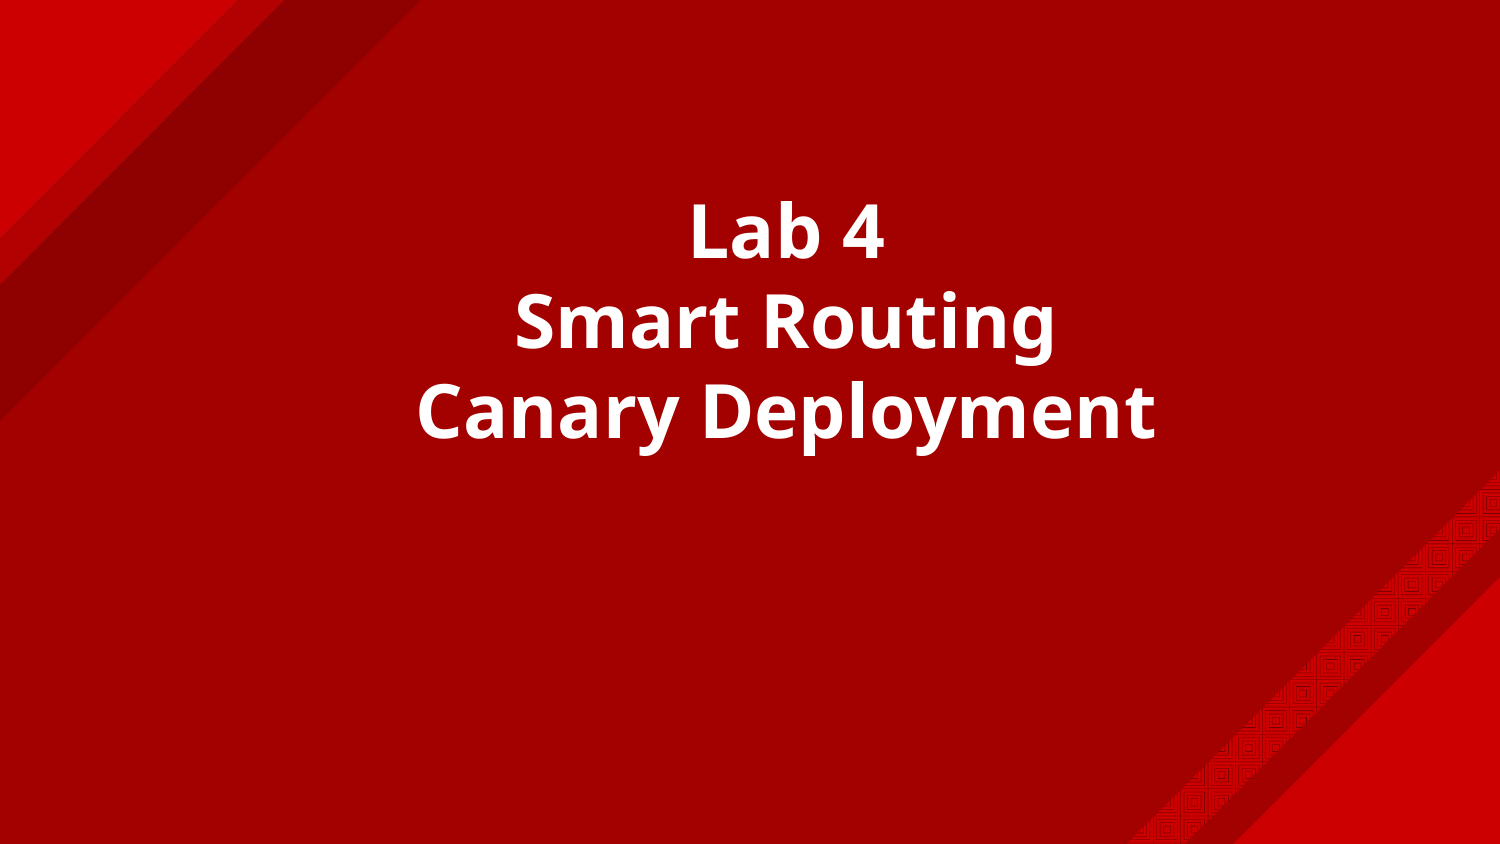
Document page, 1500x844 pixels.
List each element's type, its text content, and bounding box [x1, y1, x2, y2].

title Lab 4 Smart Routing Canary Deployment [298, 356, 1274, 469]
picture [0, 0, 1500, 844]
